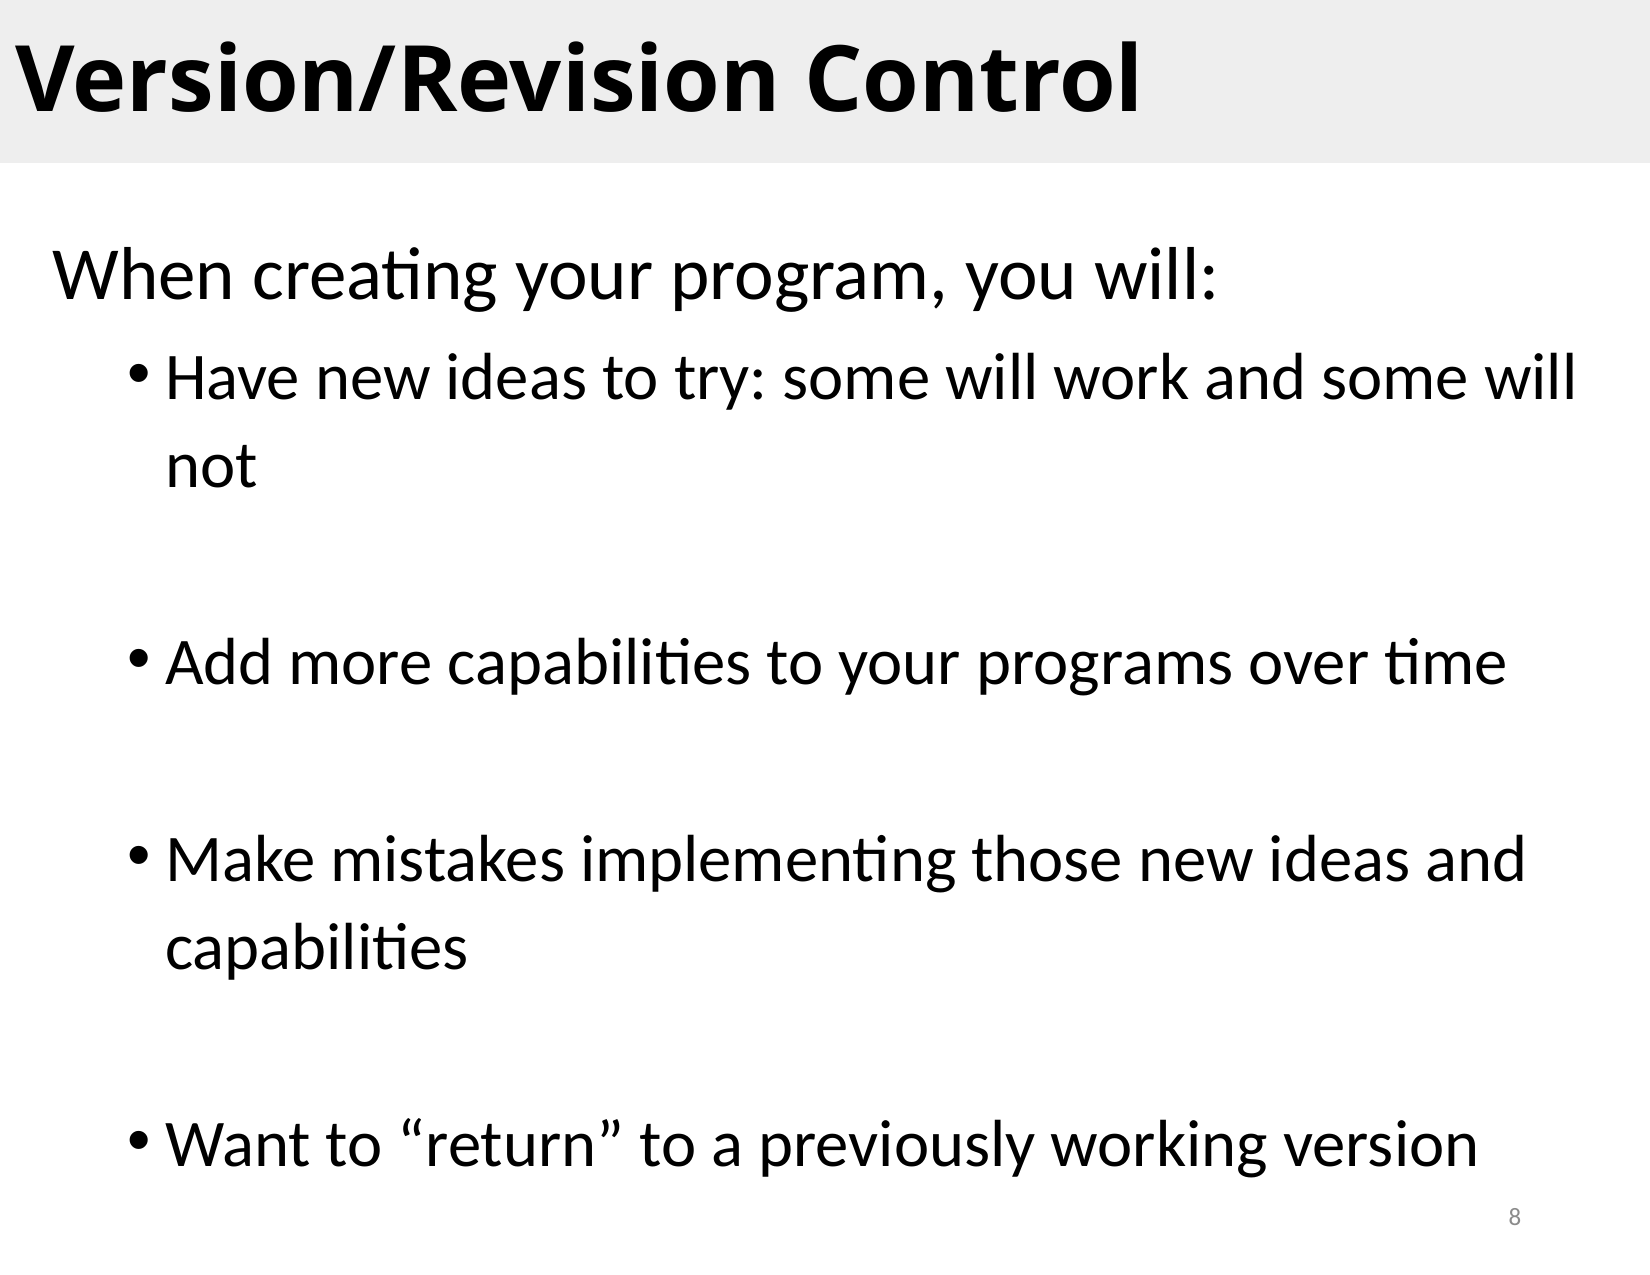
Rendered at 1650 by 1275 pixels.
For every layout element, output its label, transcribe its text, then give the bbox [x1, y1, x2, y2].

title Version/Revision Control [0, 0, 1650, 163]
list When creating your program, you will: Have new ideas to try: some will work and some will not Add more capabilities to your programs over time Make mistakes implementing those new ideas and capabilities Want to “return” to a previously working version [37, 207, 1595, 1221]
